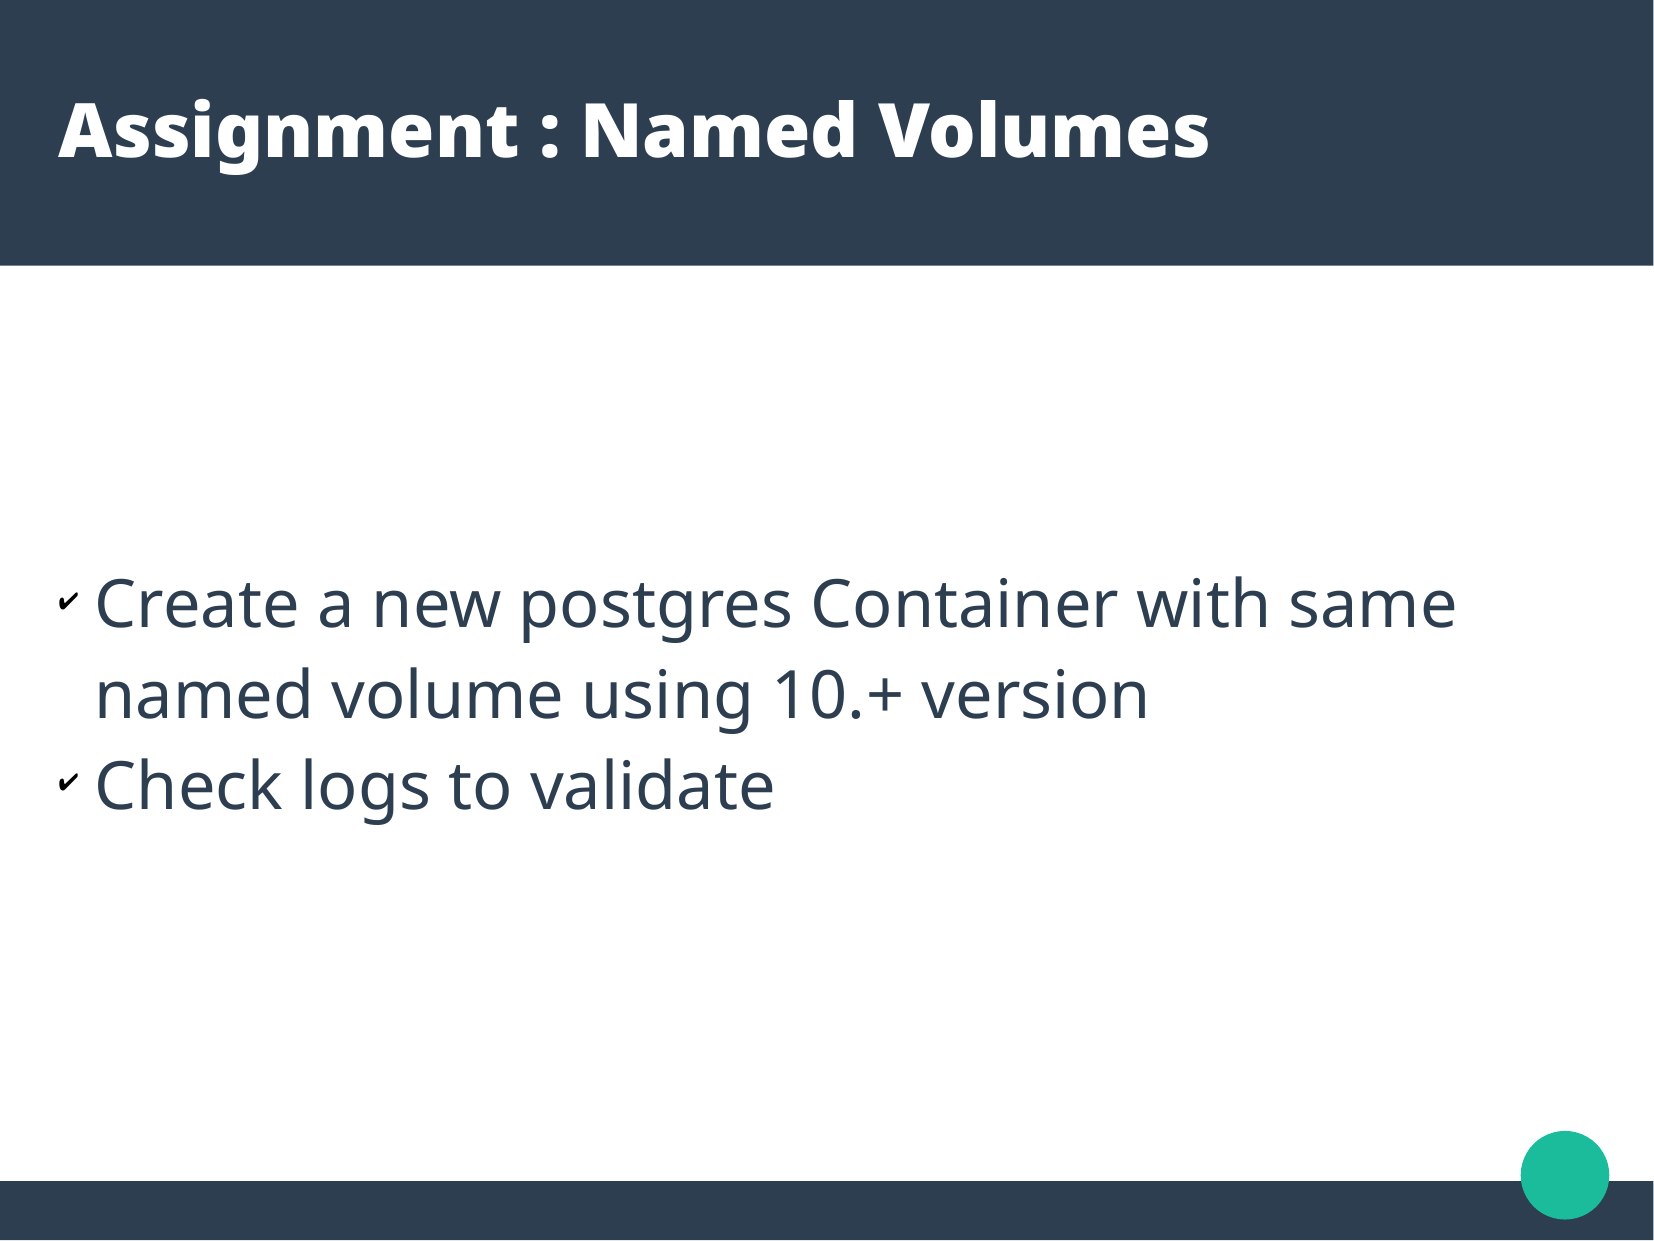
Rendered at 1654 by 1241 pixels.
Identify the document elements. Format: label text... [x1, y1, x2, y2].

subtitle Create a new postgres Container with same named volume using 10.+ version Check logs to validate [59, 291, 1595, 1186]
title Assignment : Named Volumes [59, 40, 1595, 216]
